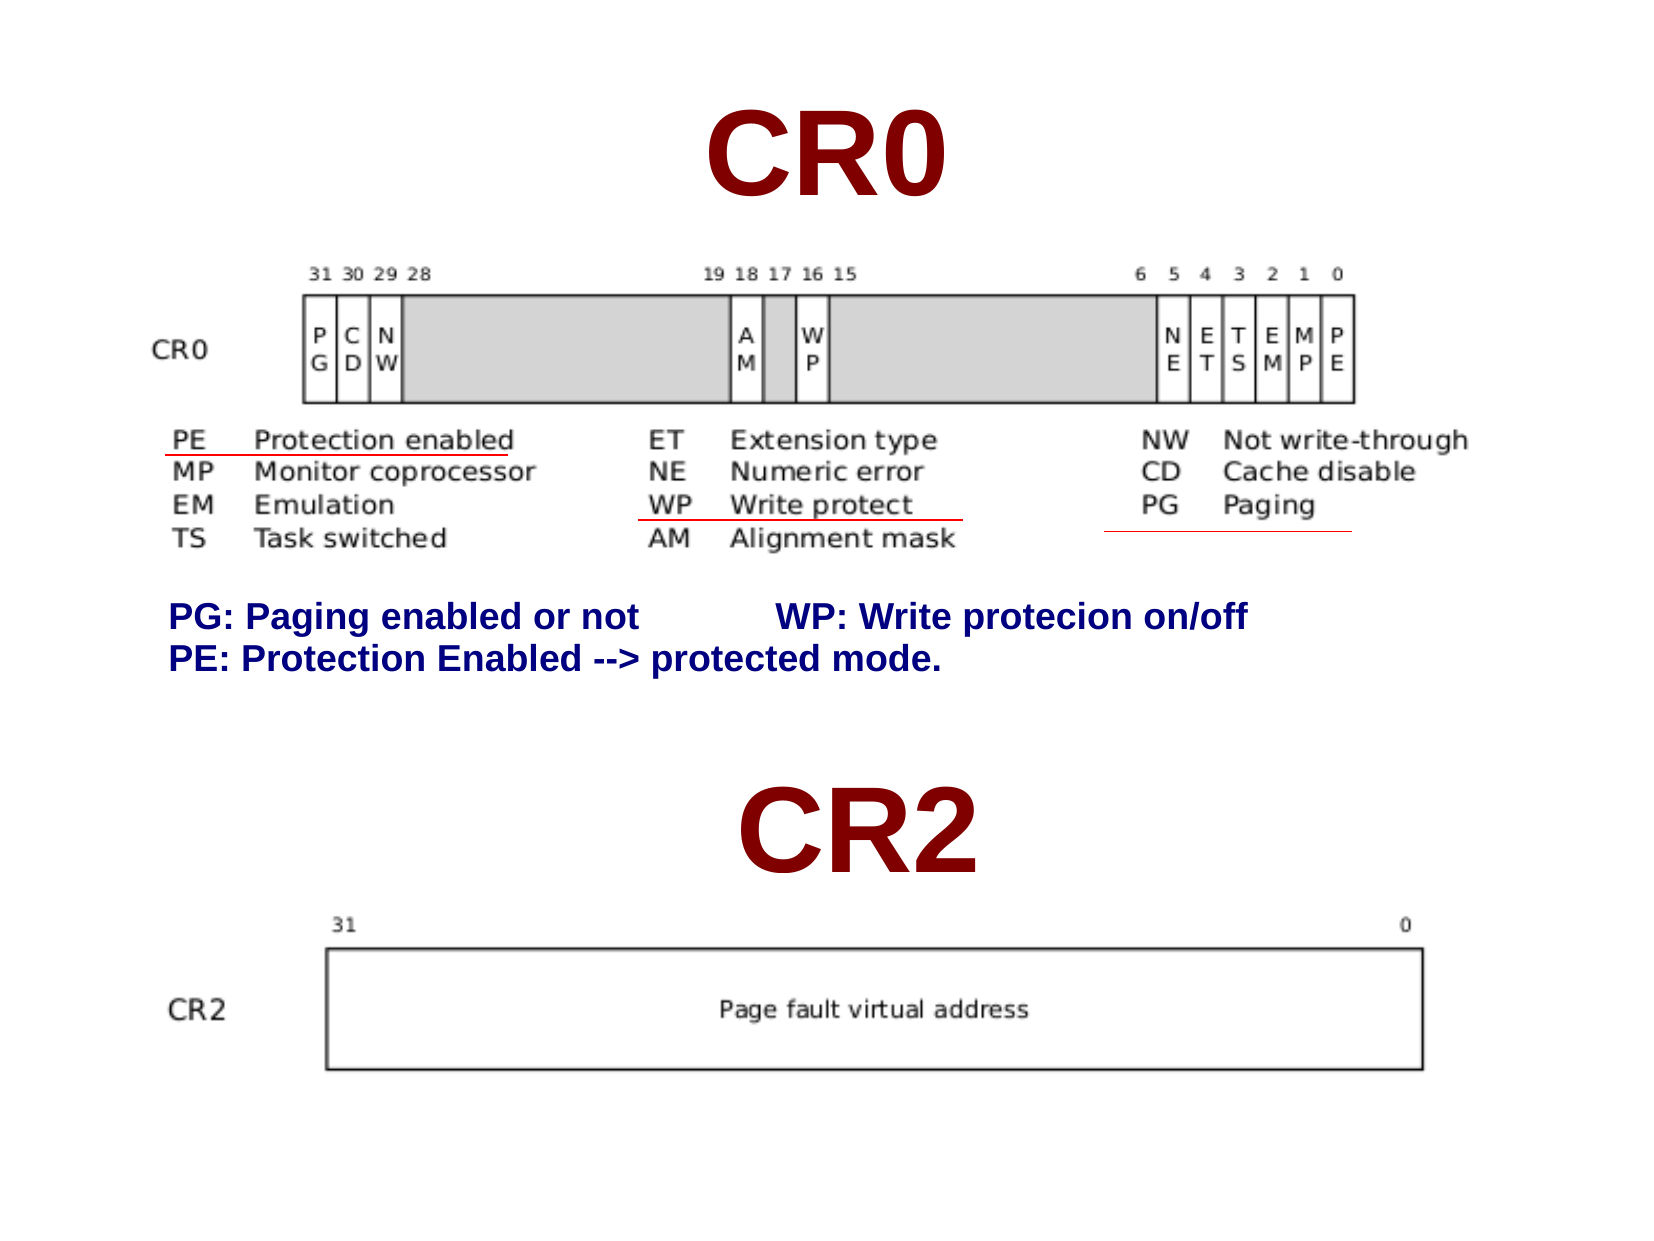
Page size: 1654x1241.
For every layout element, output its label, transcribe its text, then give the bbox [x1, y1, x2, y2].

text_box PG: Paging enabled or not WP: Write protecion on/off PE: Protection Enabled --> protected mode. [153, 588, 1418, 688]
title CR0 [82, 49, 1571, 257]
picture [111, 873, 1536, 1111]
title CR2 [114, 726, 1603, 934]
picture [95, 224, 1536, 589]
